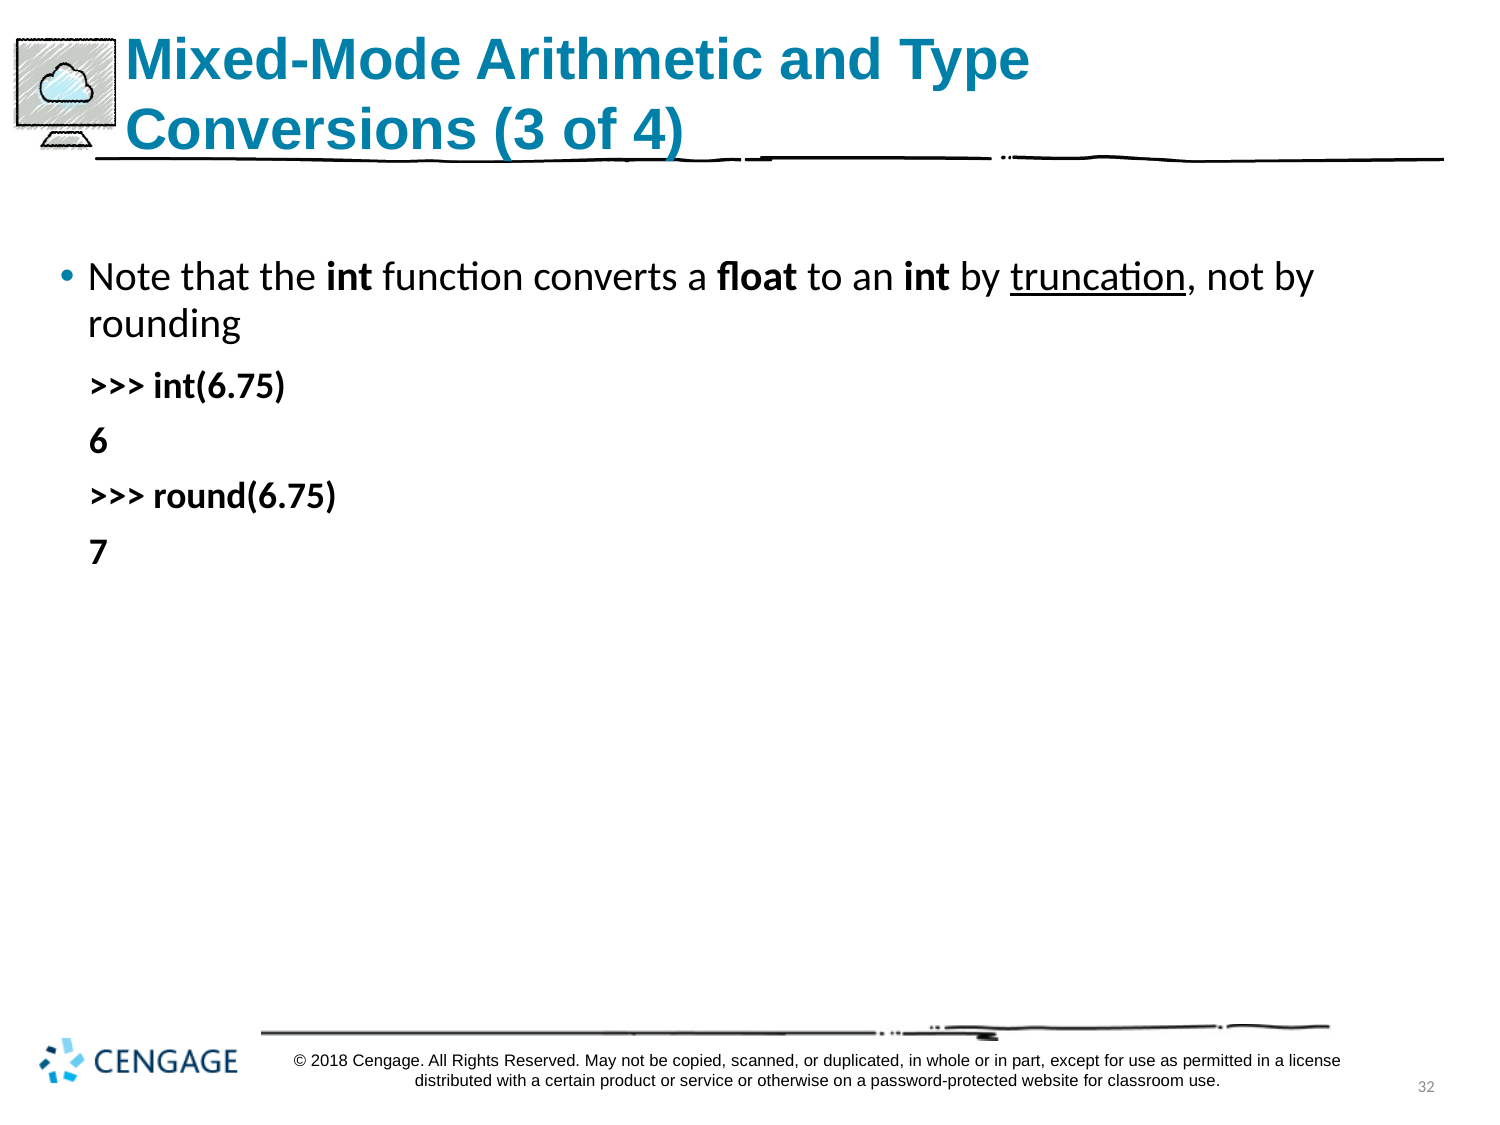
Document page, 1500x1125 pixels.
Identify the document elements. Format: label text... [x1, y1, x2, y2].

title Mixed-Mode Arithmetic and Type Conversions (3 of 4) [125, 20, 1125, 162]
picture [13, 36, 117, 151]
list Note that the int function converts a float to an int by truncation, not by rounding [59, 252, 1441, 349]
picture [261, 1024, 1331, 1041]
picture [19, 1024, 250, 1096]
list >>> int(6.75) 6 >>> round(6.75) 7 [51, 364, 489, 575]
picture [154, 155, 1444, 163]
footer © 2018 Cengage. All Rights Reserved. May not be copied, scanned, or duplicated, in whole or in part, except for use as permitted in a license distributed with a certain product or service or otherwise on a password-protected website for classroom use. [262, 1050, 1375, 1091]
